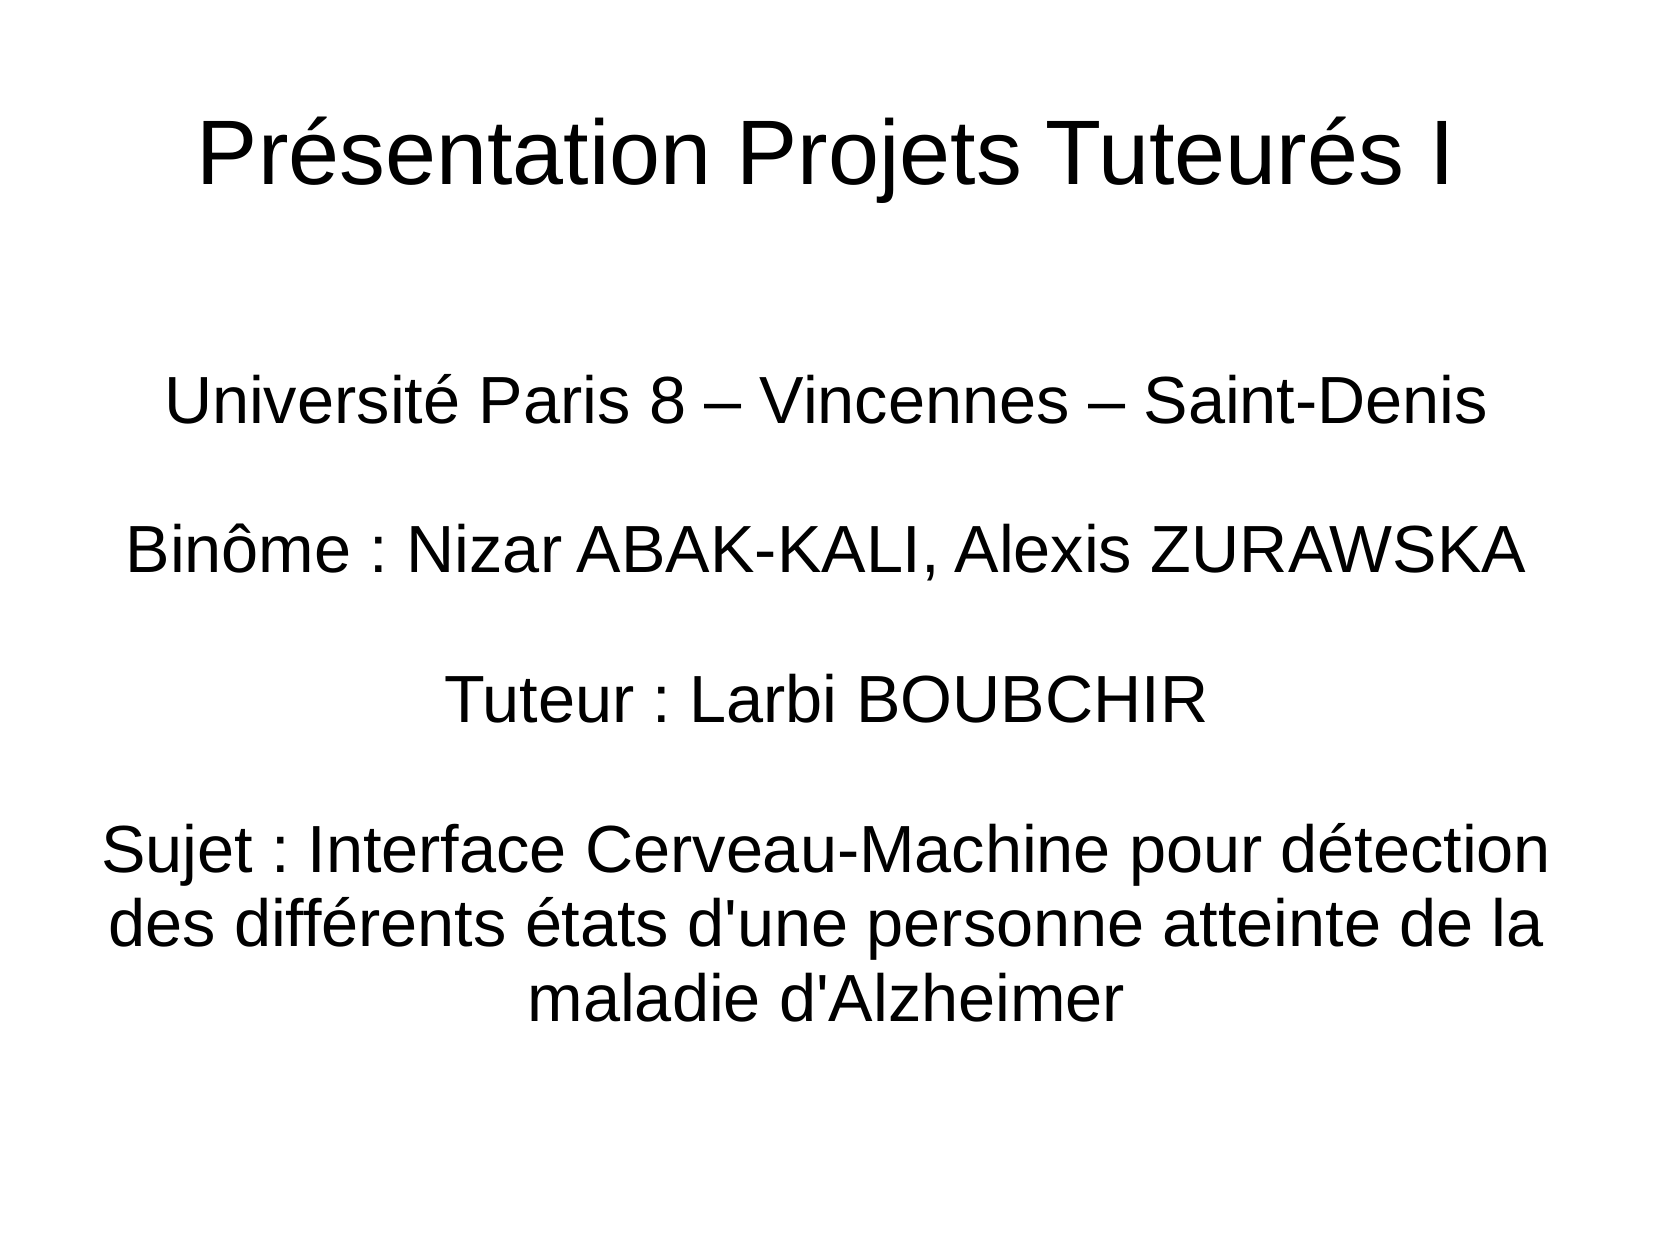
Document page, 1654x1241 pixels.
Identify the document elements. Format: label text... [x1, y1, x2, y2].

title Présentation Projets Tuteurés I [82, 49, 1571, 257]
subtitle Université Paris 8 – Vincennes – Saint-Denis Binôme : Nizar ABAK-KALI, Alexis ZURAWSKA Tuteur : Larbi BOUBCHIR Sujet : Interface Cerveau-Machine pour détection des différents états d'une personne atteinte de la maladie d'Alzheimer [82, 290, 1571, 1109]
